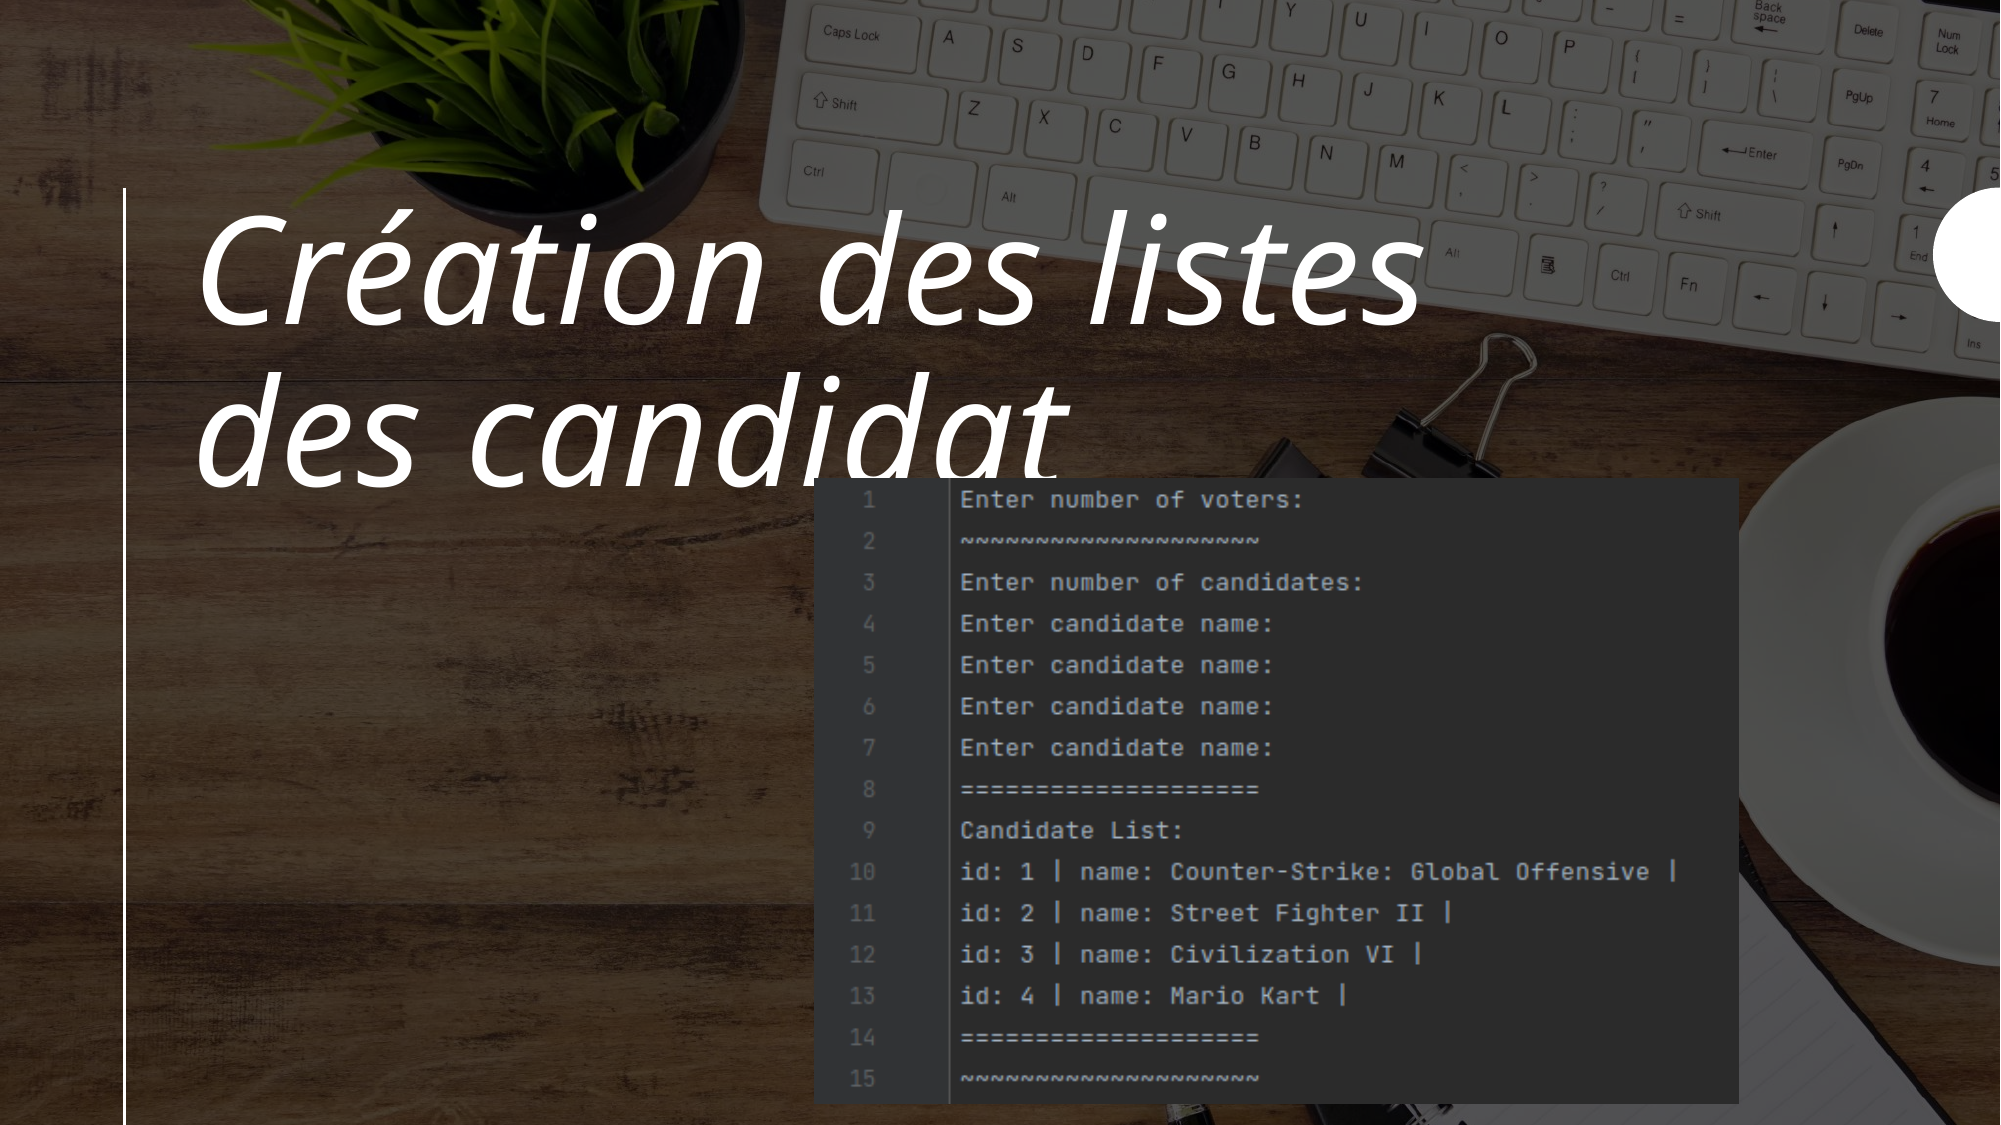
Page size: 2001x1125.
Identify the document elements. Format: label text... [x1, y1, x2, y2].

title Création des listes des candidat [176, 187, 1662, 770]
text_box [1932, 187, 2000, 322]
picture [0, 0, 2000, 1125]
